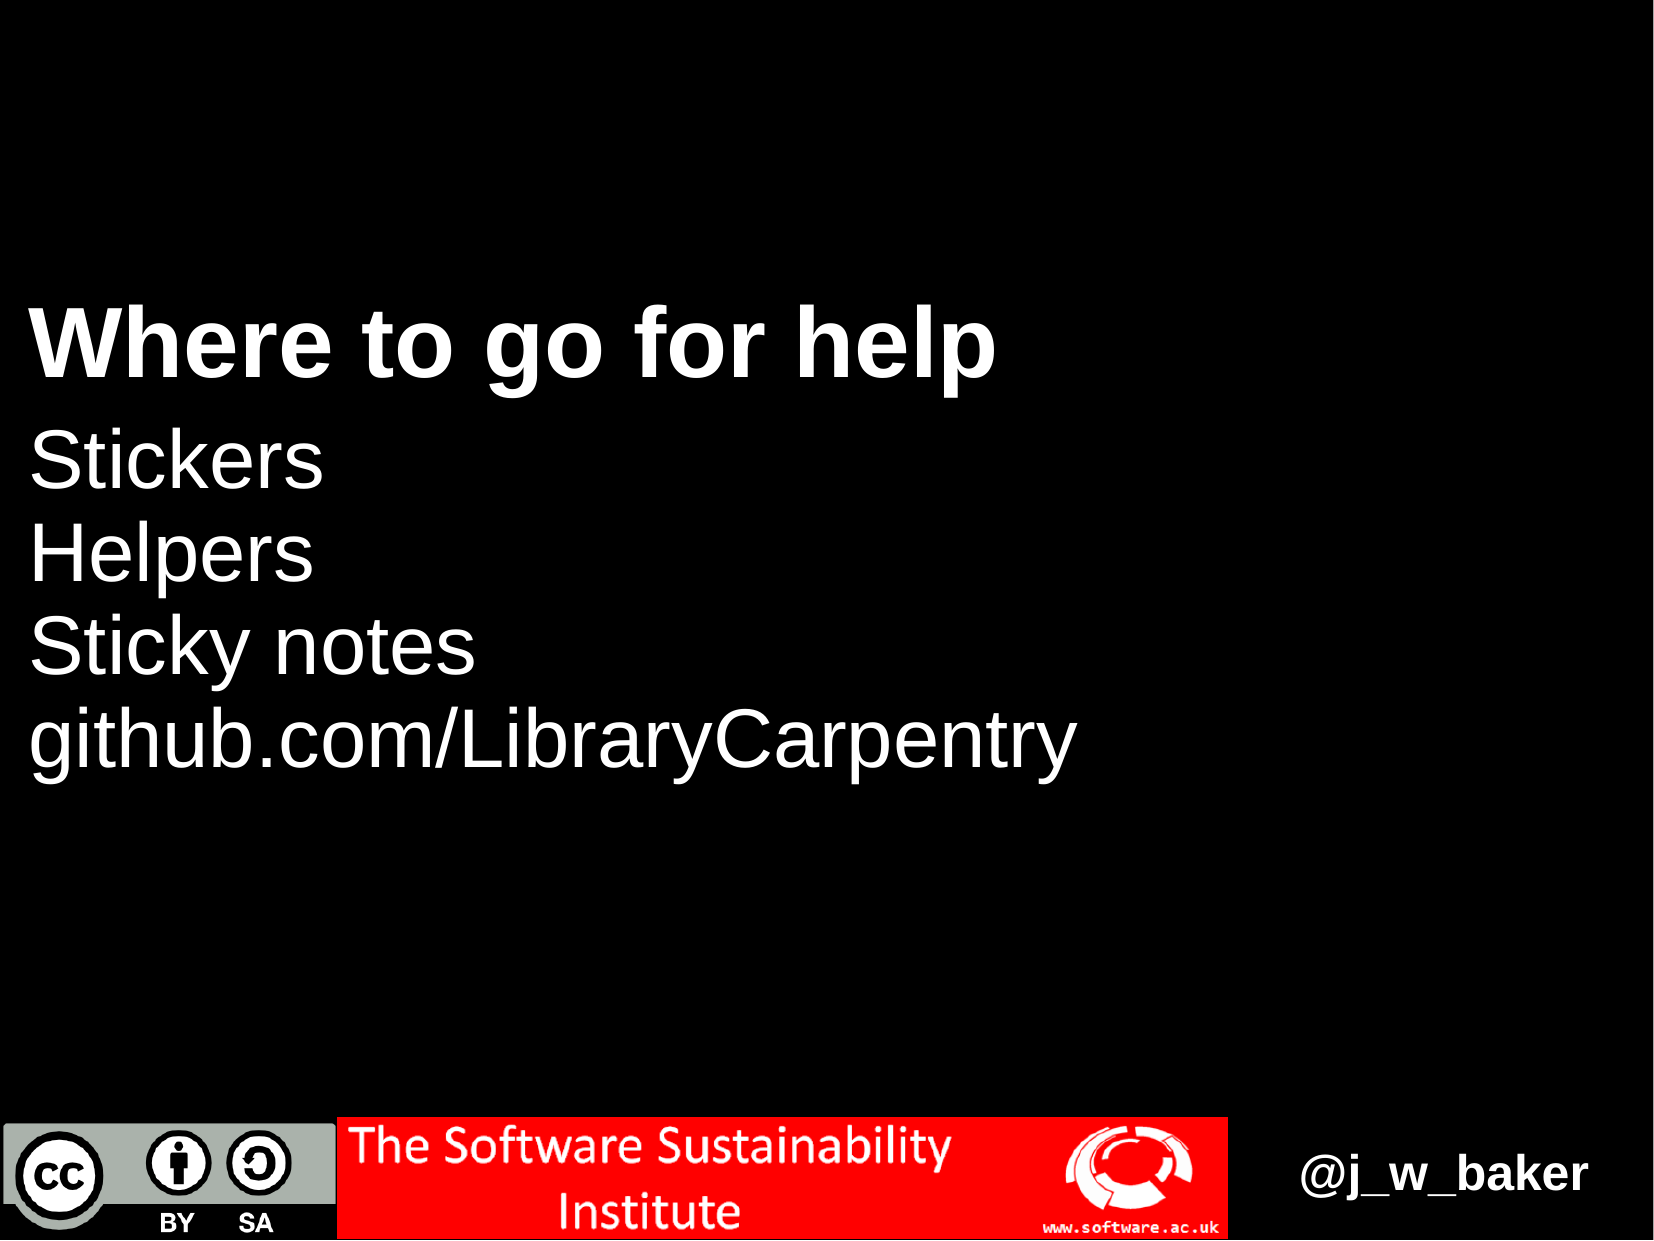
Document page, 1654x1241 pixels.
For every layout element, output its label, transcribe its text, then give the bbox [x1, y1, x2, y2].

picture [0, 1117, 1228, 1239]
text_box @j_w_baker [1266, 1085, 1622, 1241]
text_box Where to go for help Stickers Helpers Sticky notes github.com/LibraryCarpentry [28, 286, 1623, 786]
